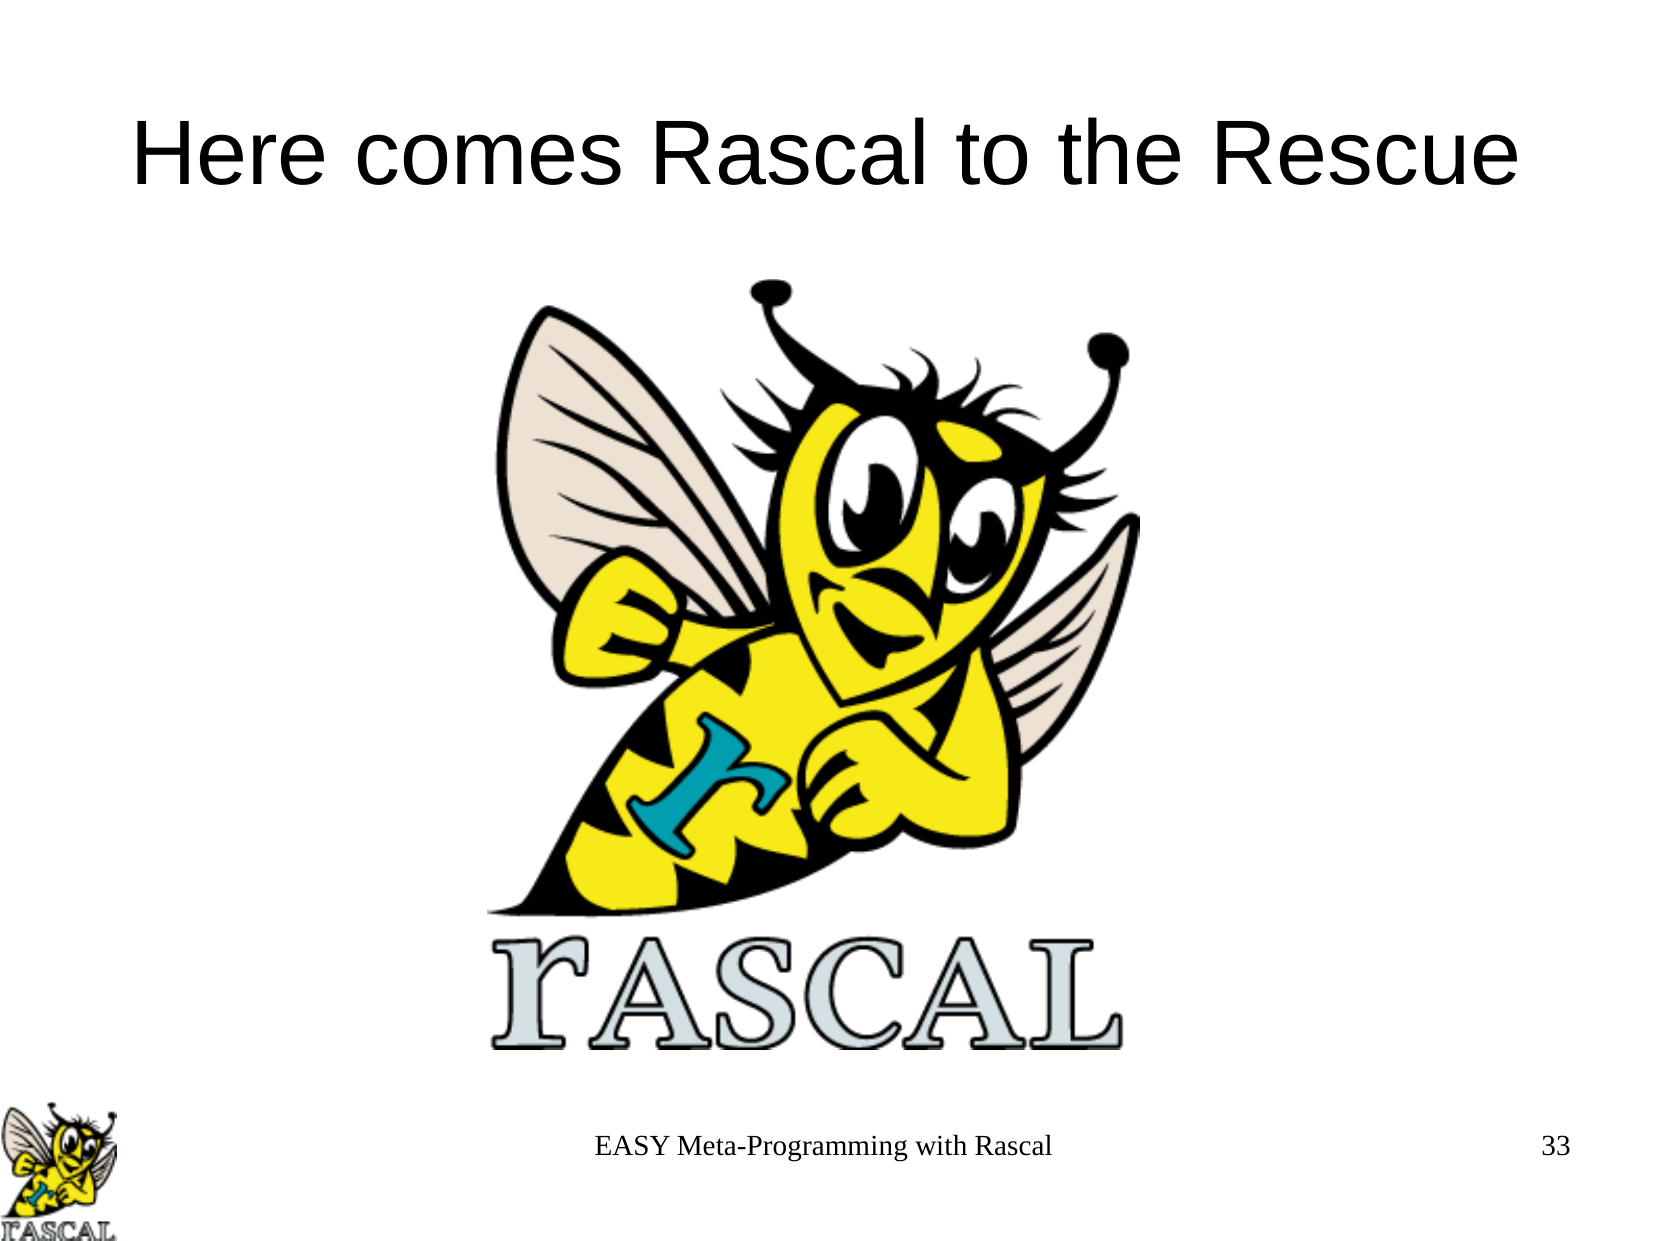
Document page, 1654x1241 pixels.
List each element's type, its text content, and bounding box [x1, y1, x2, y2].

picture [0, 1102, 117, 1241]
title Here comes Rascal to the Rescue [82, 49, 1571, 257]
picture [487, 279, 1140, 1051]
